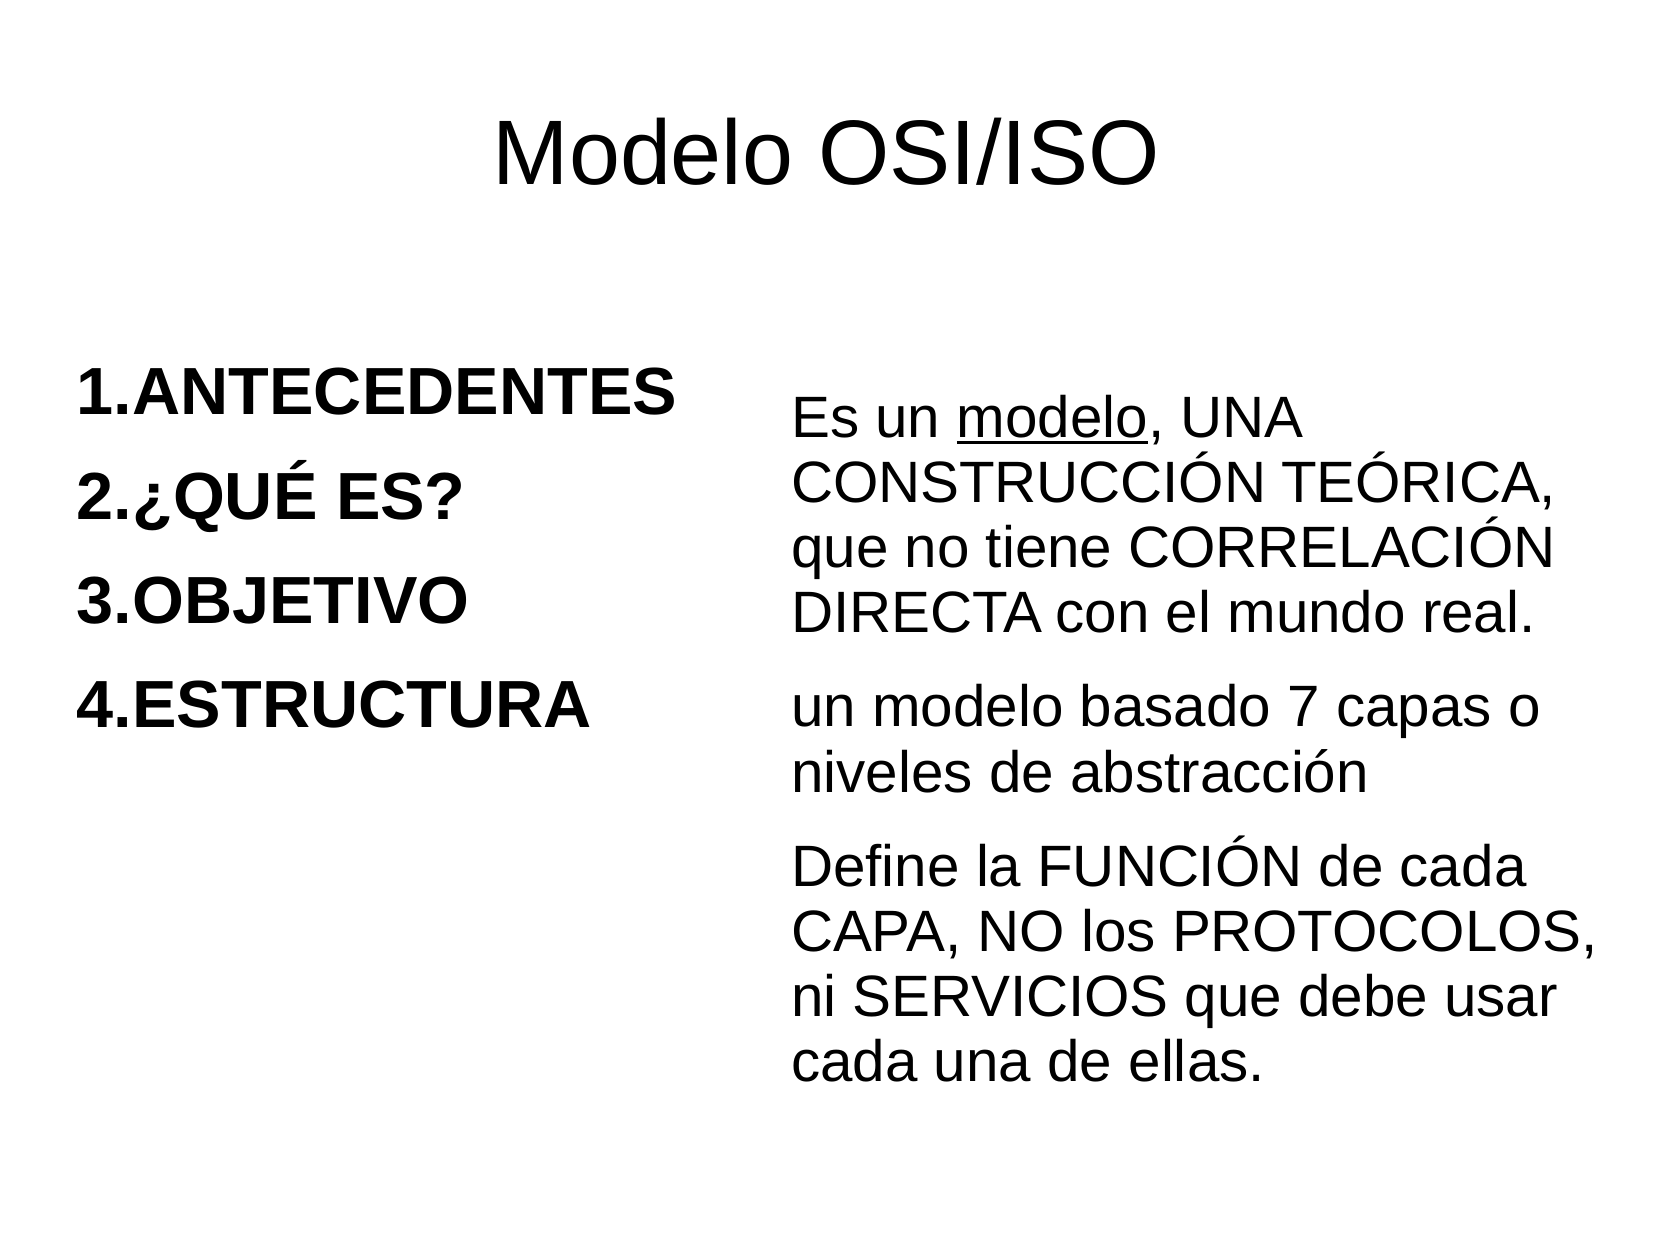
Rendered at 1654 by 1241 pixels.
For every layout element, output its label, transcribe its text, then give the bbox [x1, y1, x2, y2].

list Es un modelo, UNA CONSTRUCCIÓN TEÓRICA, que no tiene CORRELACIÓN DIRECTA con el mundo real. un modelo basado 7 capas o niveles de abstracción Define la FUNCIÓN de cada CAPA, NO los PROTOCOLOS, ni SERVICIOS que debe usar cada una de ellas. [720, 290, 1630, 1186]
list ANTECEDENTES ¿QUÉ ES? OBJETIVO ESTRUCTURA [59, 354, 686, 1126]
title Modelo OSI/ISO [82, 49, 1571, 257]
